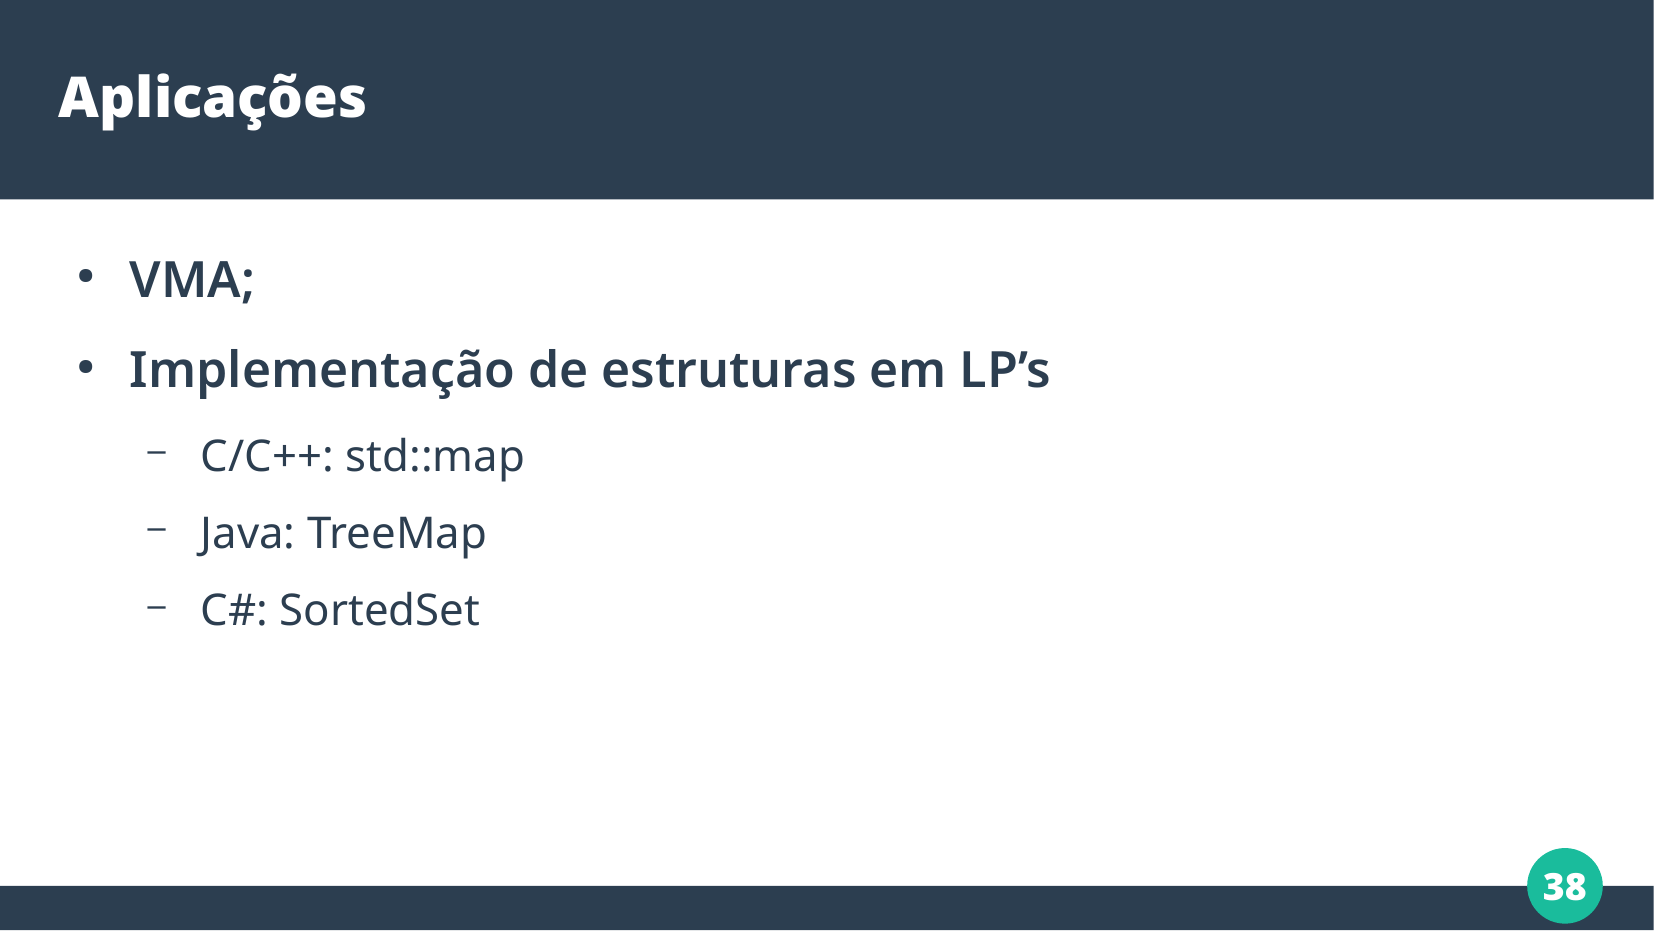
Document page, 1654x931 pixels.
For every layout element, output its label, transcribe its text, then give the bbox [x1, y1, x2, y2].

title Aplicações [59, 37, 1595, 156]
list VMA; Implementação de estruturas em LP’s C/C++: std::map Java: TreeMap C#: SortedSet [59, 243, 1595, 864]
